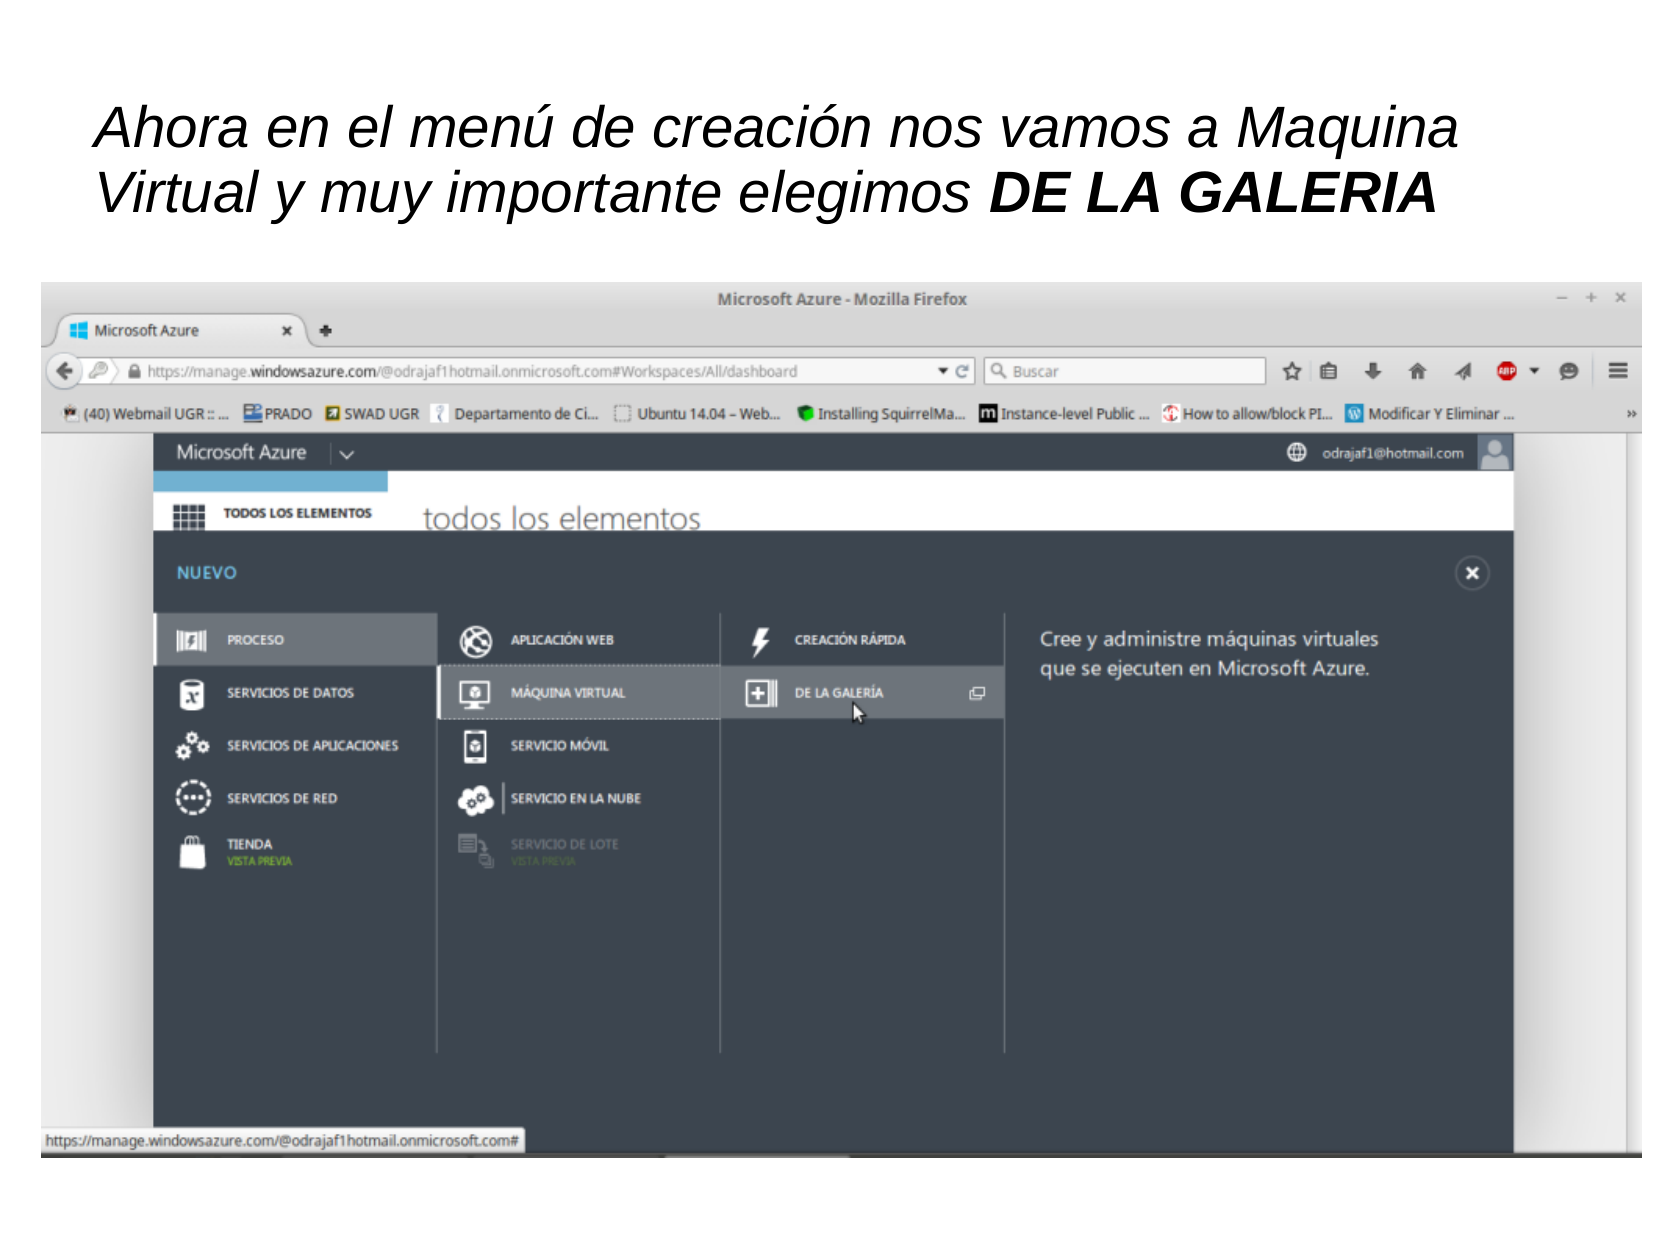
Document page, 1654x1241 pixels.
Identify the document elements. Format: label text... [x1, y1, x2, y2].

list Ahora en el menú de creación nos vamos a Maquina Virtual y muy importante elegimos DE LA GALERIA [94, 94, 1583, 282]
picture [41, 282, 1642, 1158]
